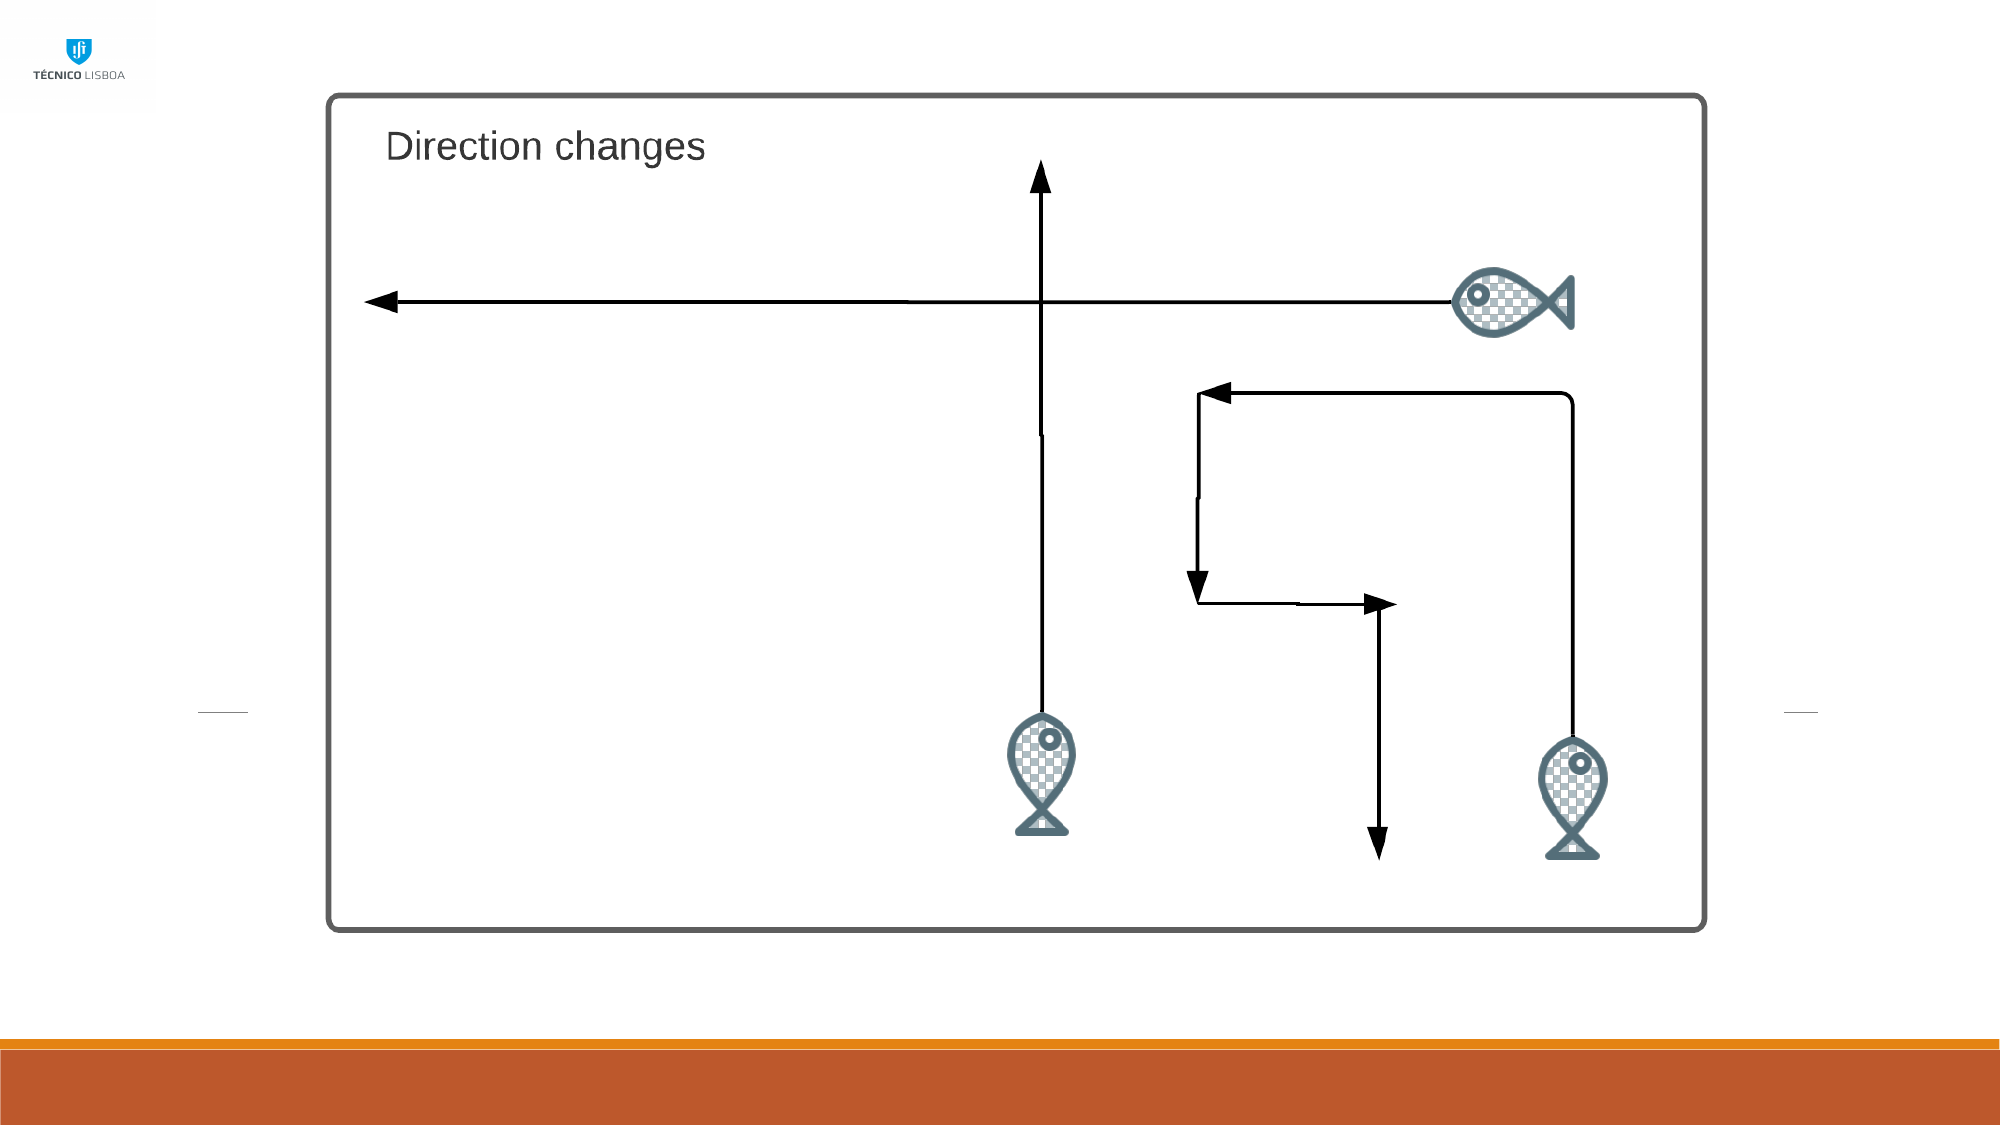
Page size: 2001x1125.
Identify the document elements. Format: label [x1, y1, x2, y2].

picture [29, 25, 124, 81]
picture [248, 23, 1784, 993]
